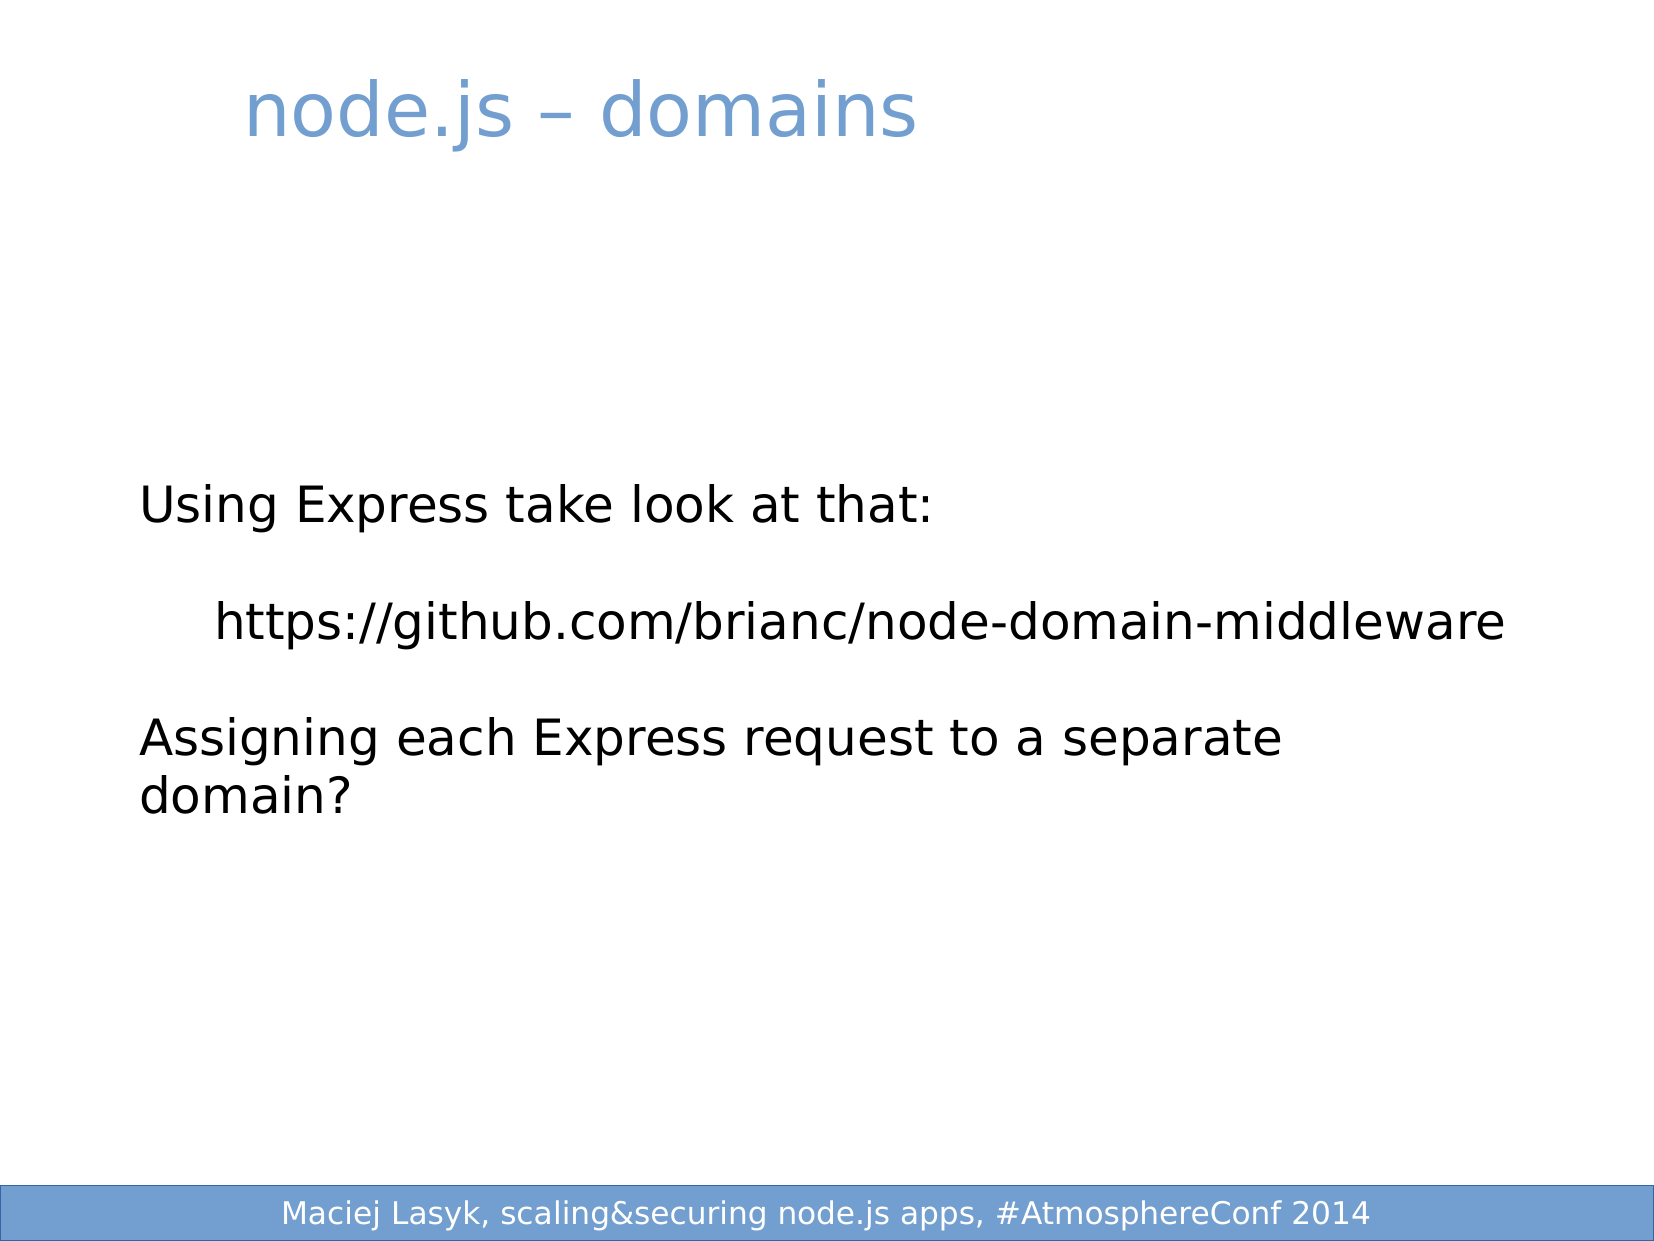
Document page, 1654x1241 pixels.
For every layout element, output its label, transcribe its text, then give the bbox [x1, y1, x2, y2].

text_box Maciej Lasyk, scaling&securing node.js apps, #AtmosphereConf 2014 [266, 1188, 1388, 1240]
text_box Using Express take look at that: https://github.com/brianc/node-domain-middleware Assigning each Express request to a separate domain? [124, 468, 1529, 775]
text_box node.js – domains [228, 60, 934, 163]
text_box [0, 1185, 1654, 1241]
